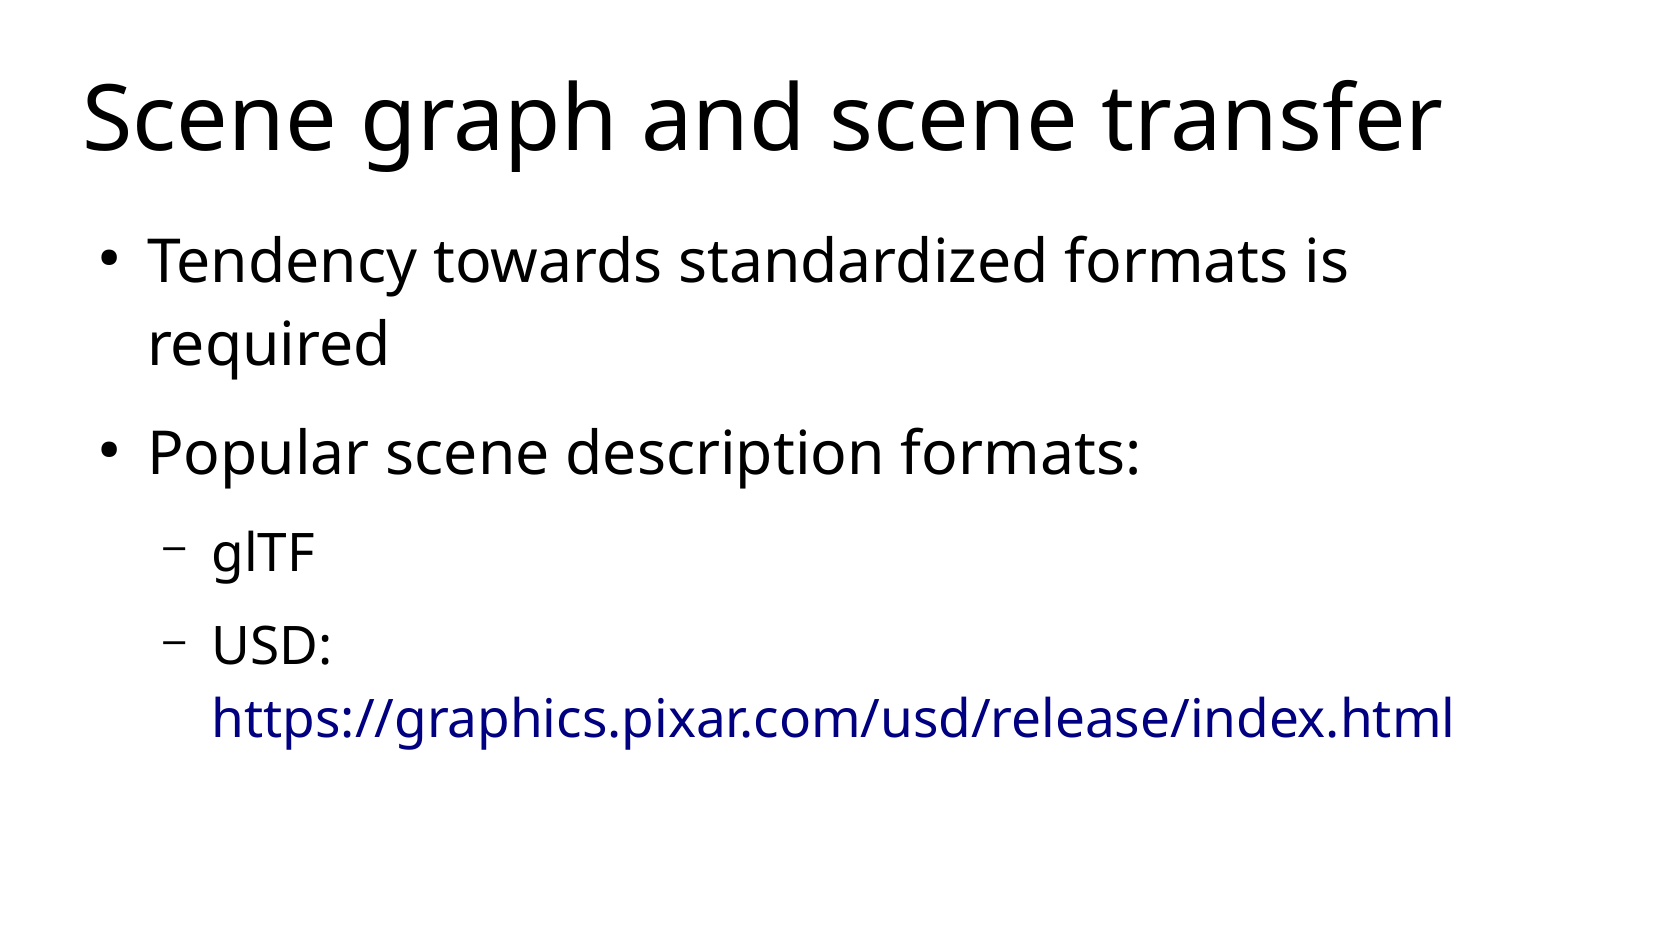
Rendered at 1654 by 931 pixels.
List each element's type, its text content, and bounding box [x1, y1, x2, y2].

title Scene graph and scene transfer [82, 37, 1571, 193]
list Tendency towards standardized formats is required Popular scene description formats: glTF USD: https://graphics.pixar.com/usd/release/index.html [82, 217, 1571, 758]
